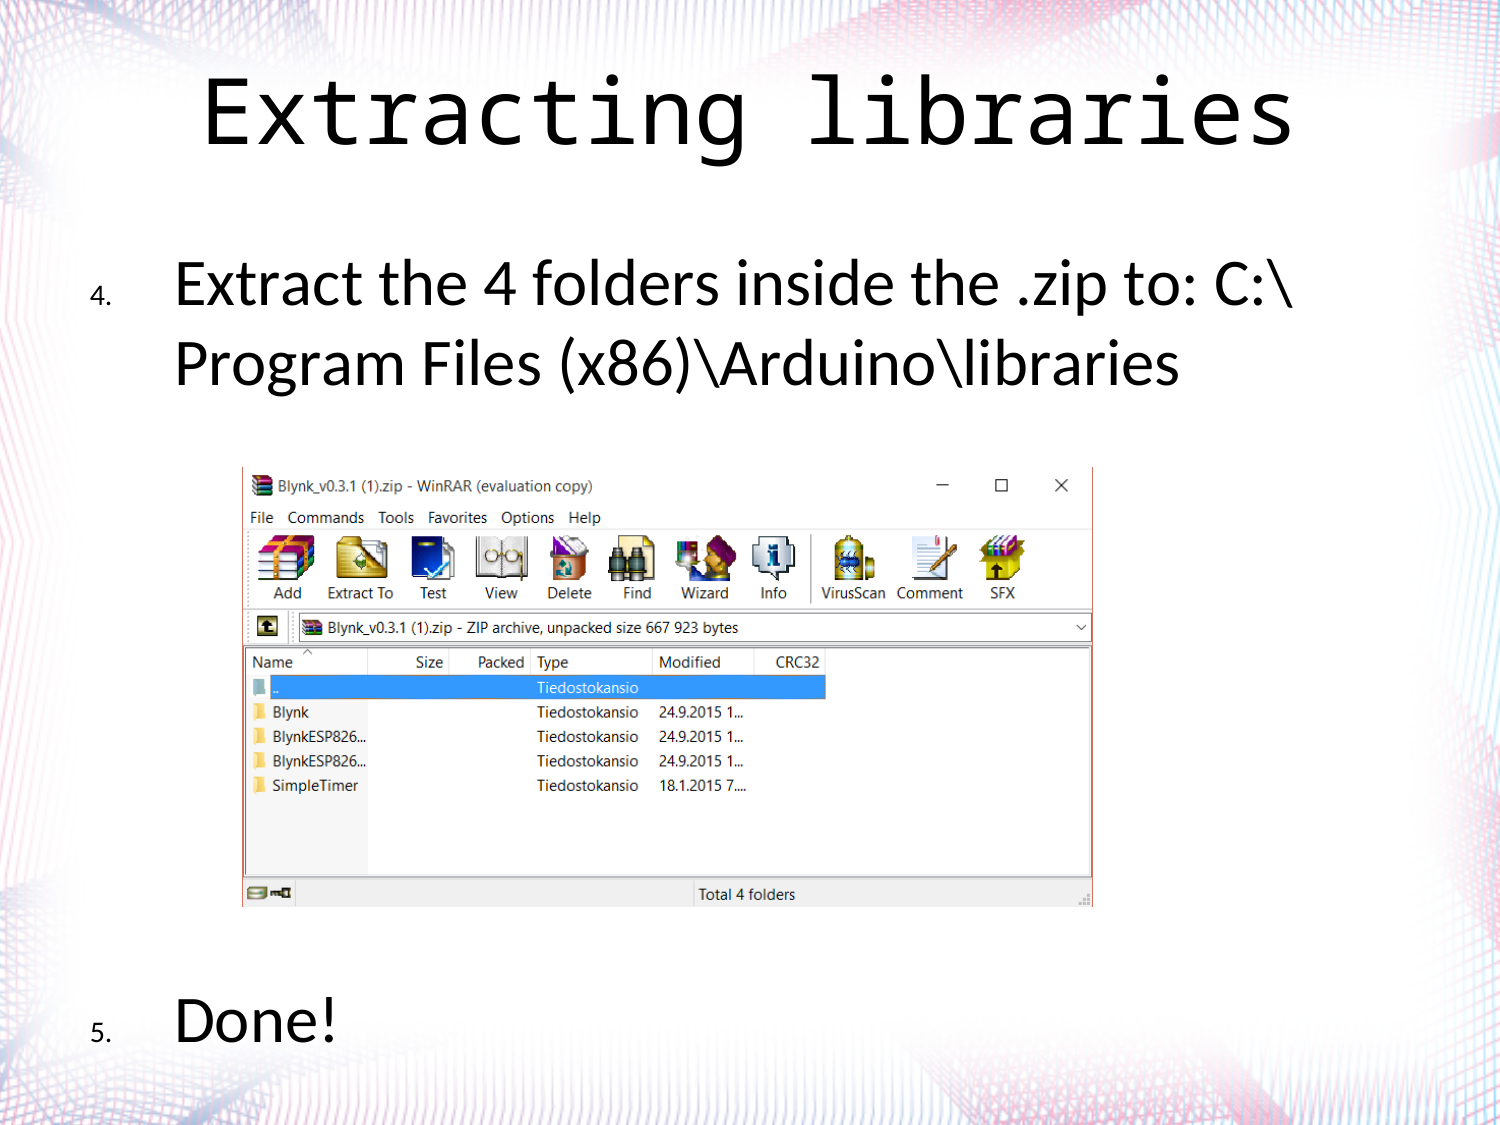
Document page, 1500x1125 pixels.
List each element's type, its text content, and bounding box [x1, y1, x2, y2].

title Extracting libraries [75, 45, 1425, 231]
list Extract the 4 folders inside the .zip to: C:\Program Files (x86)\Arduino\libraries Done! [75, 231, 1425, 1071]
picture [0, 0, 1500, 1125]
